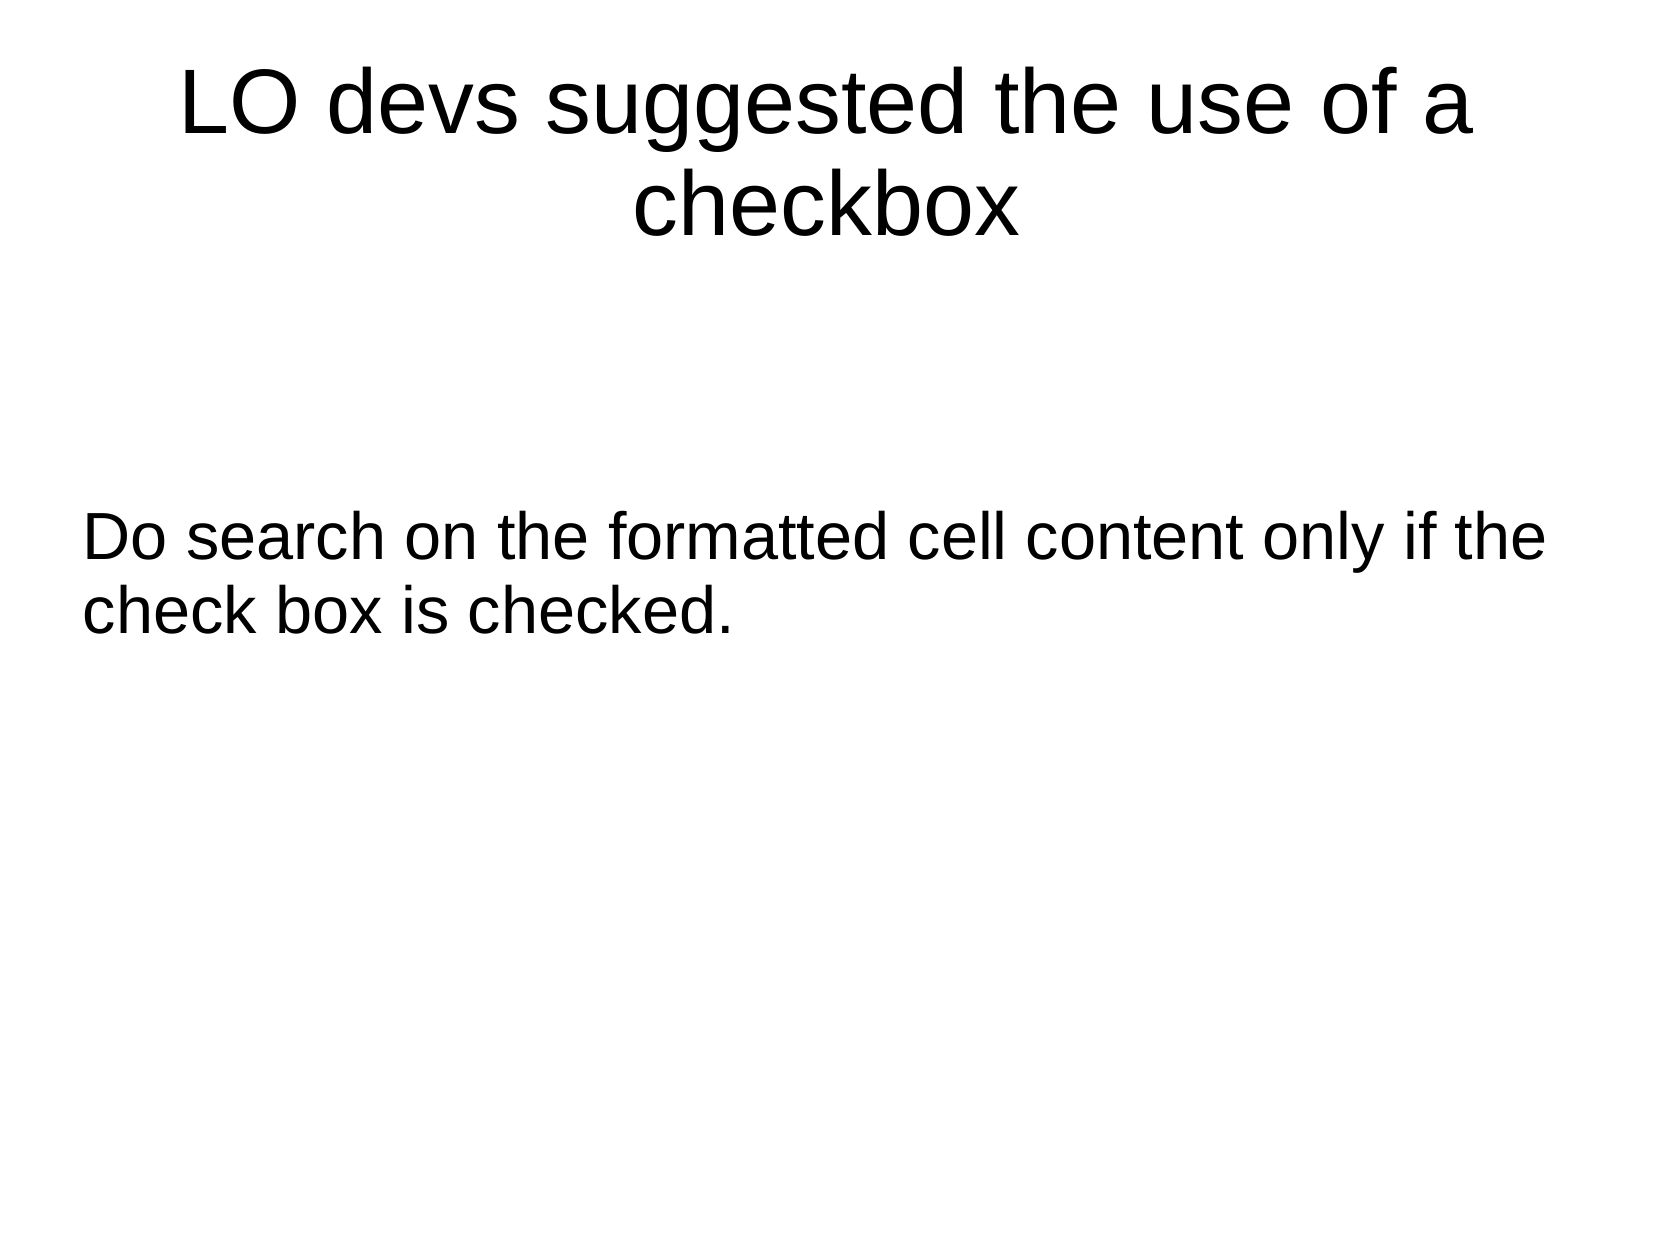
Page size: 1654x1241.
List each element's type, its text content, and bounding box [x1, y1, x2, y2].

list Do search on the formatted cell content only if the check box is checked. [82, 290, 1571, 1010]
title LO devs suggested the use of a checkbox [82, 49, 1571, 257]
